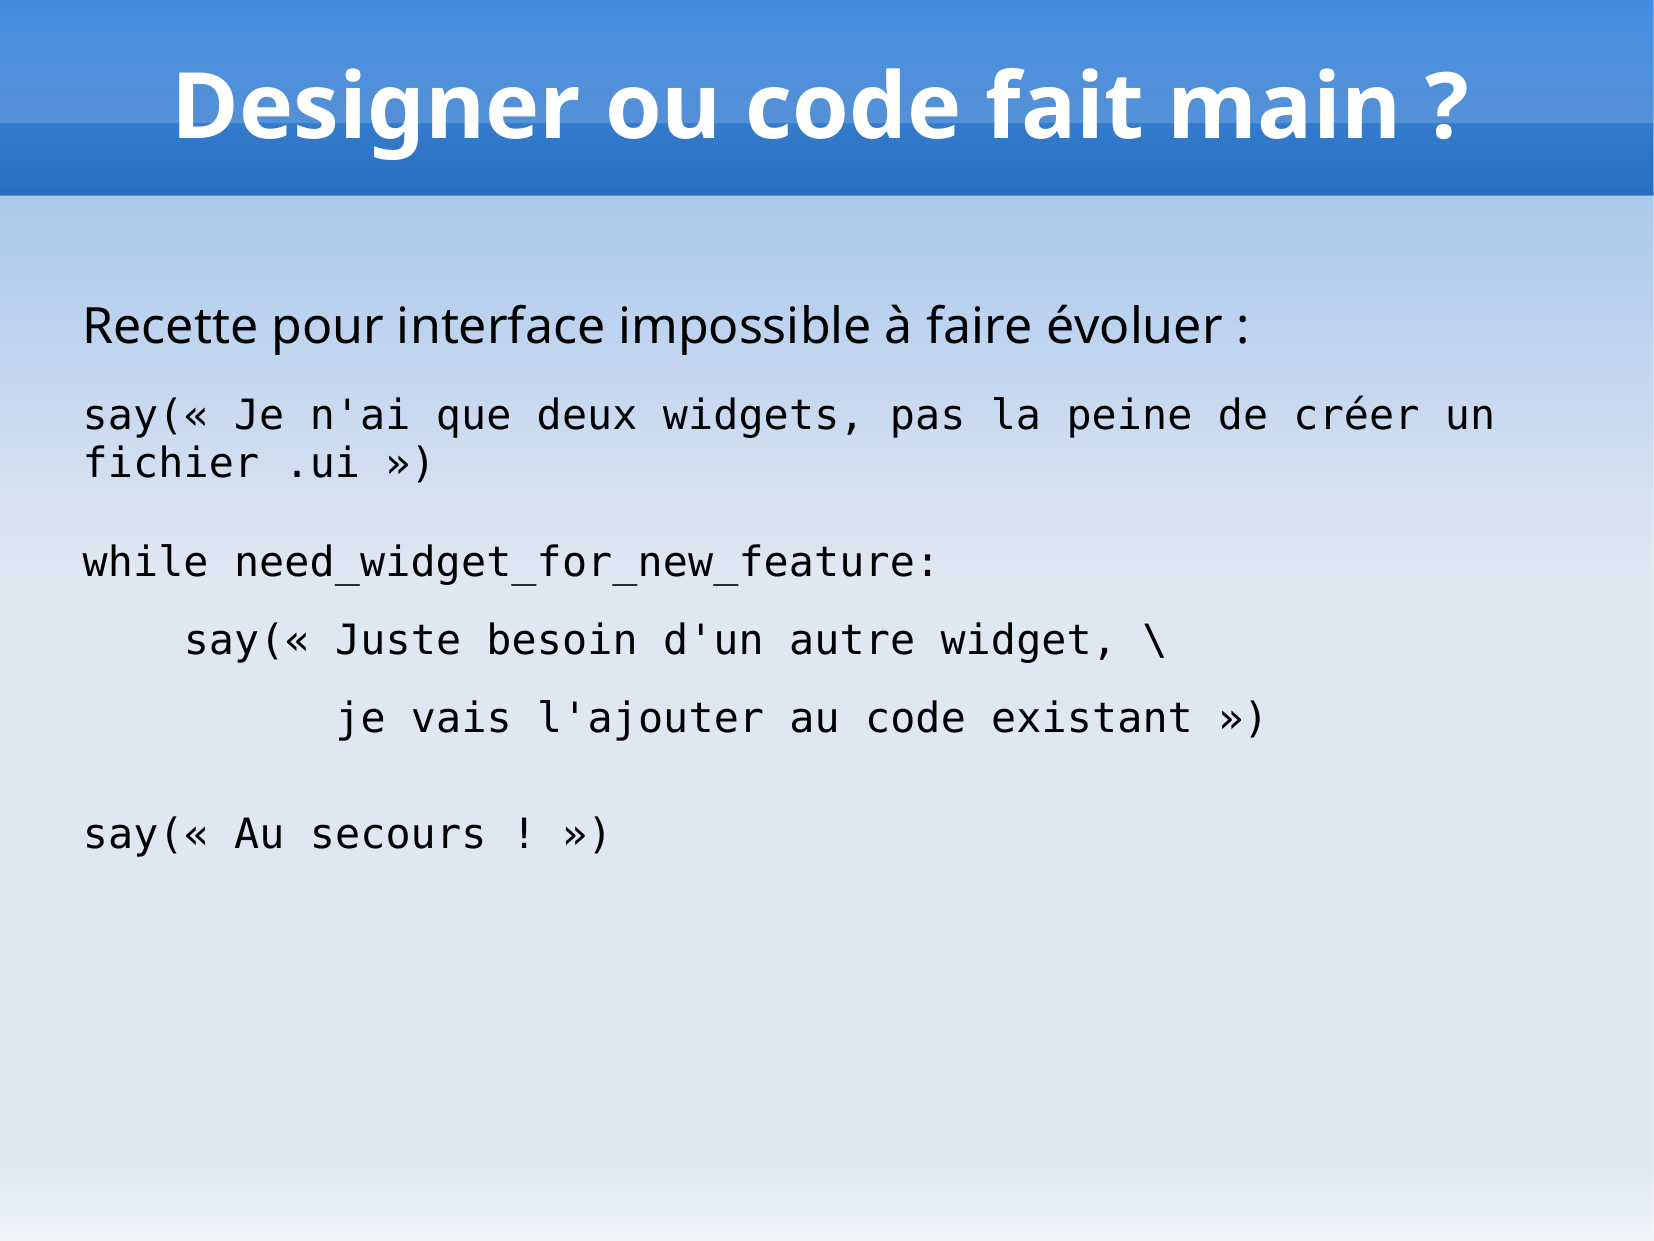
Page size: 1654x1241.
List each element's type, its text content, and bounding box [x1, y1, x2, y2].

picture [0, 0, 1654, 1241]
list while need_widget_for_new_feature: say(« Juste besoin d'un autre widget, \ je vais l'ajouter au code existant ») [82, 538, 1571, 768]
list say(« Je n'ai que deux widgets, pas la peine de créer un fichier .ui ») [82, 390, 1571, 532]
list say(« Au secours ! ») [82, 809, 1571, 1128]
title Designer ou code fait main ? [76, 0, 1565, 208]
list Recette pour interface impossible à faire évoluer : [82, 290, 1571, 384]
